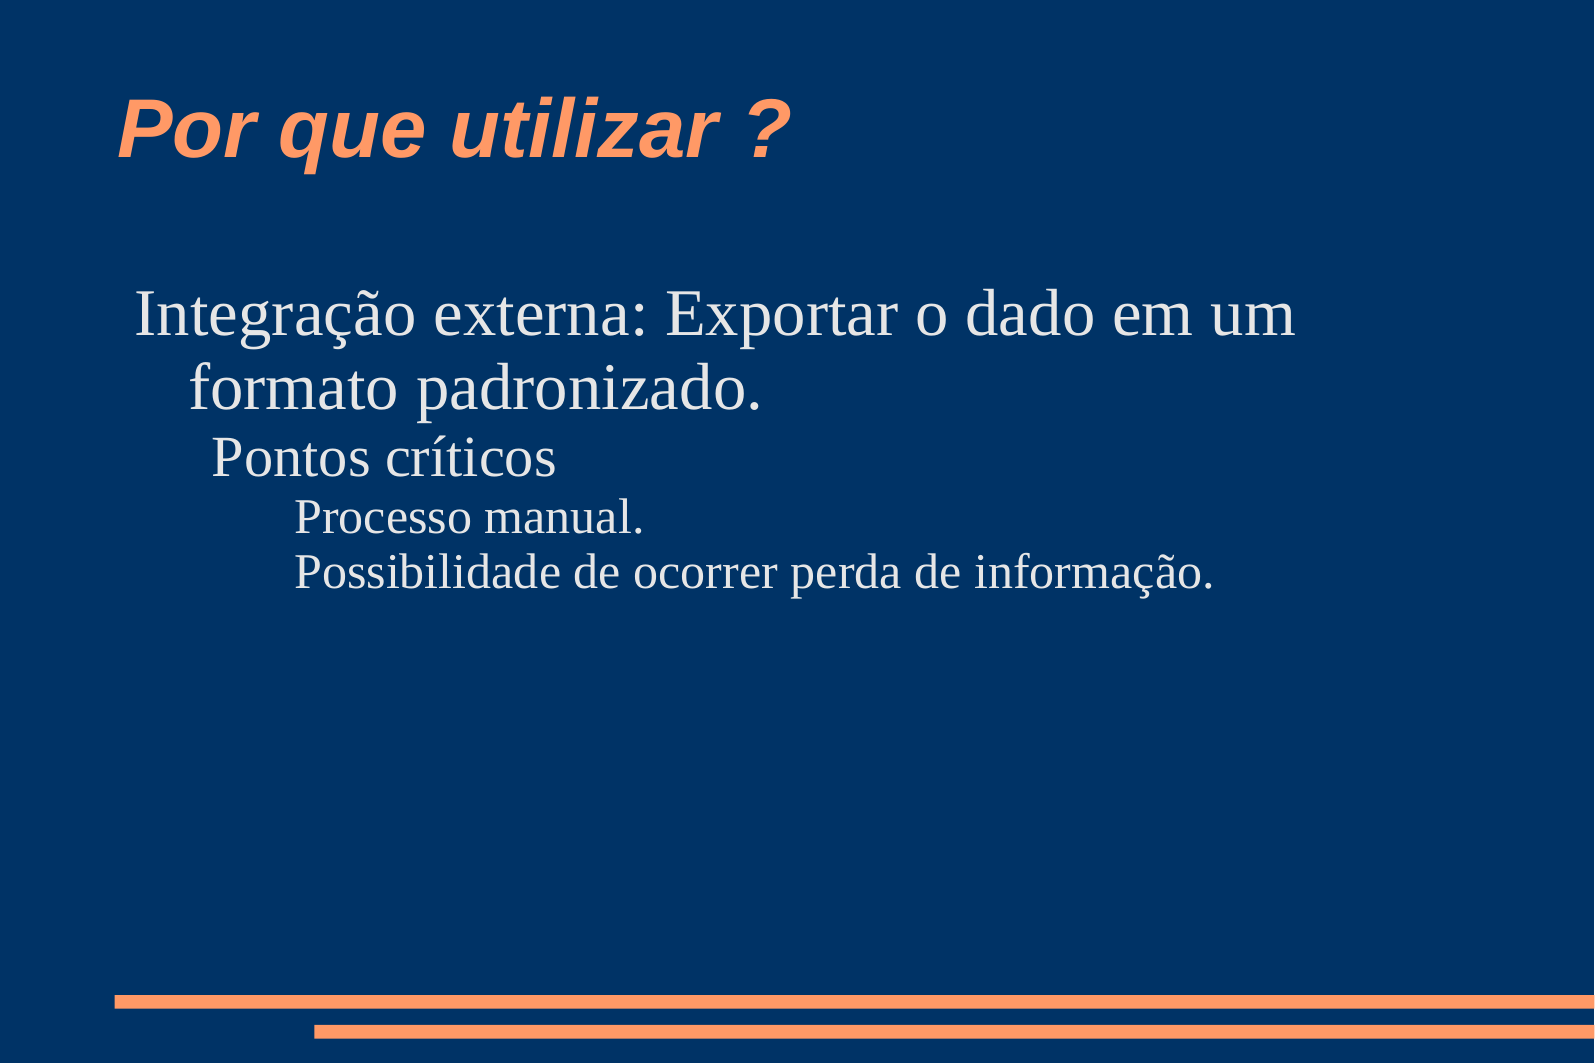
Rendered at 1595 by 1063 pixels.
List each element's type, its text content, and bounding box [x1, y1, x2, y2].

list Integração externa: Exportar o dado em um formato padronizado. Pontos críticos Processo manual. Possibilidade de ocorrer perda de informação. [117, 276, 1505, 971]
title Por que utilizar ? [117, 39, 1479, 218]
